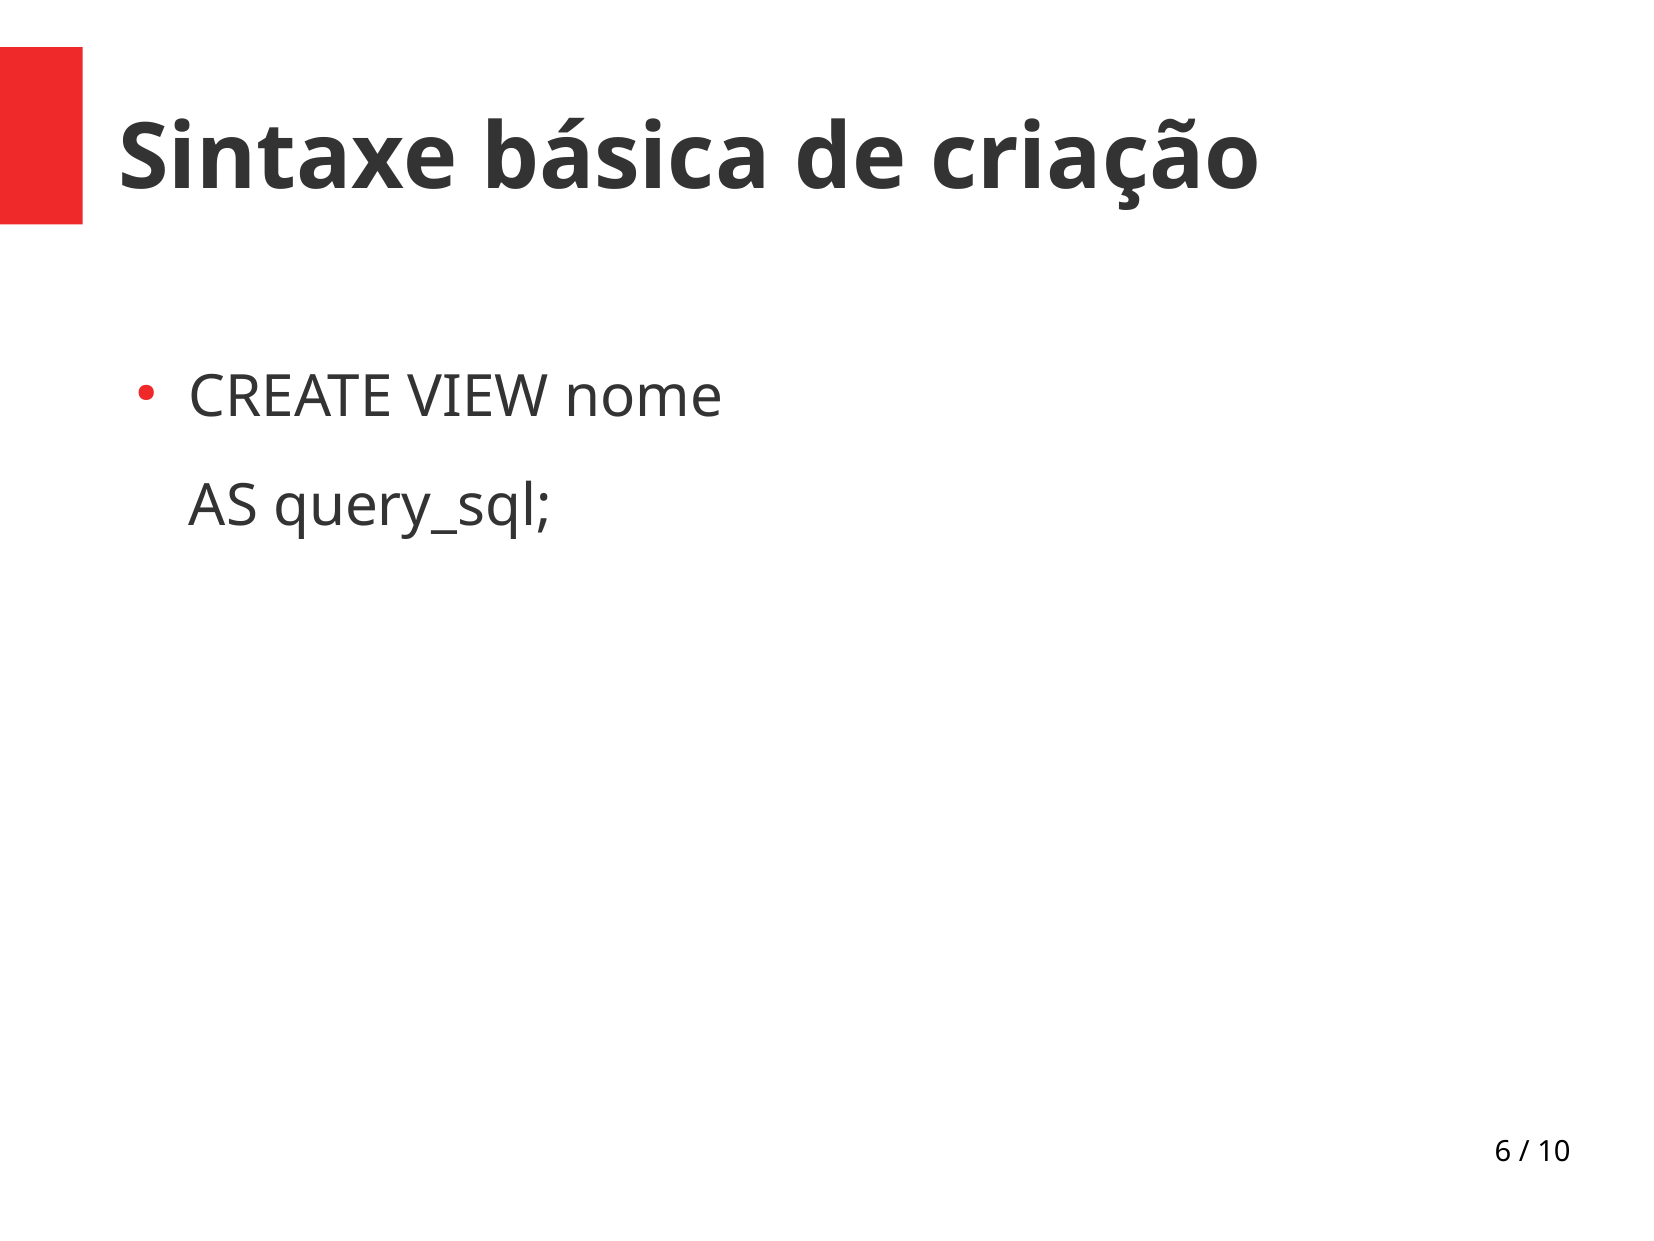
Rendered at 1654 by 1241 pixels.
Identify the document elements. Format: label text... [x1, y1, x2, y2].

list CREATE VIEW nome AS query_sql; [118, 354, 1536, 1074]
title Sintaxe básica de criação [118, 49, 1571, 257]
